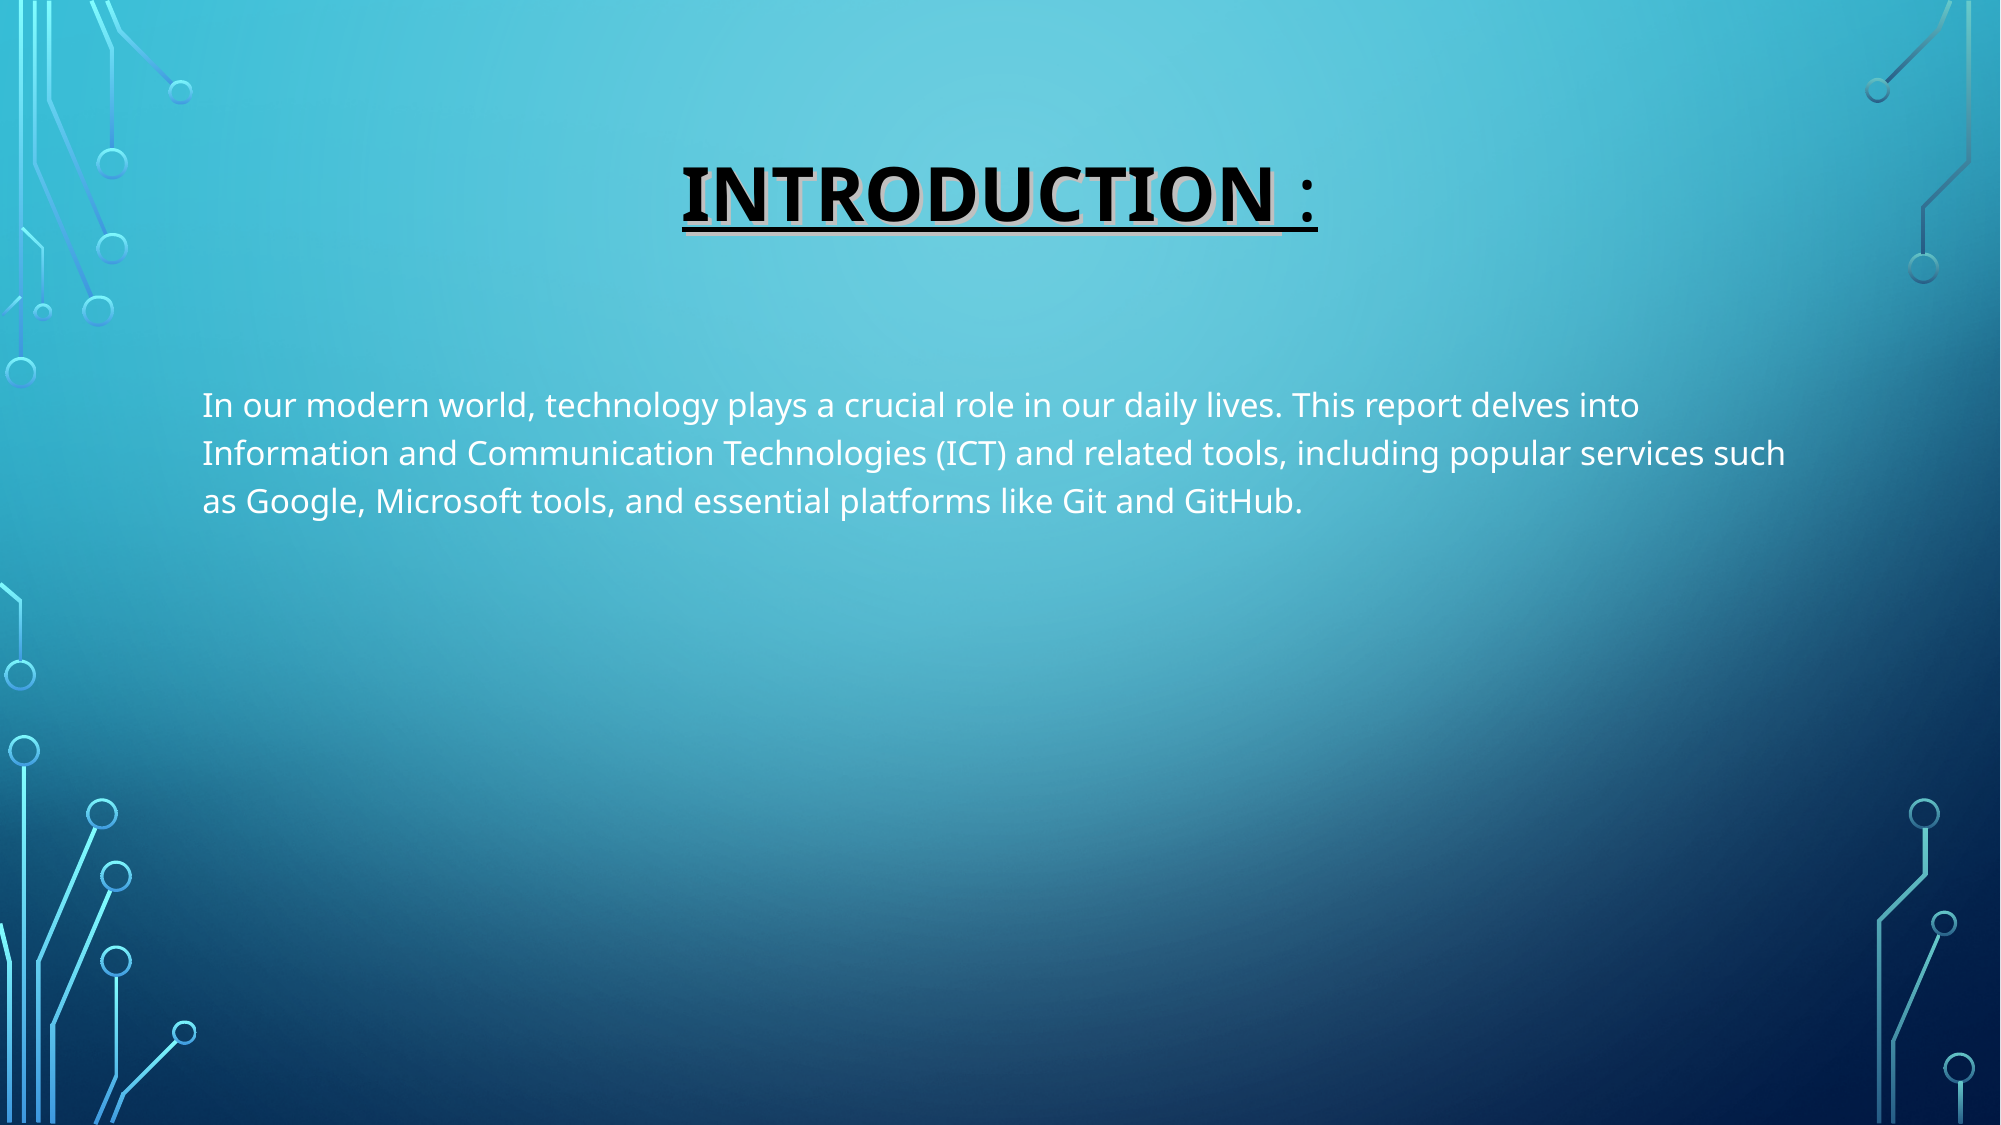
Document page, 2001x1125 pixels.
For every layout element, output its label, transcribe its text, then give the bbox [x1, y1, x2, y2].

list In our modern world, technology plays a crucial role in our daily lives. This report delves into Information and Communication Technologies (ICT) and related tools, including popular services such as Google, Microsoft tools, and essential platforms like Git and GitHub. [187, 369, 1813, 951]
title introduction : [187, 75, 1813, 319]
